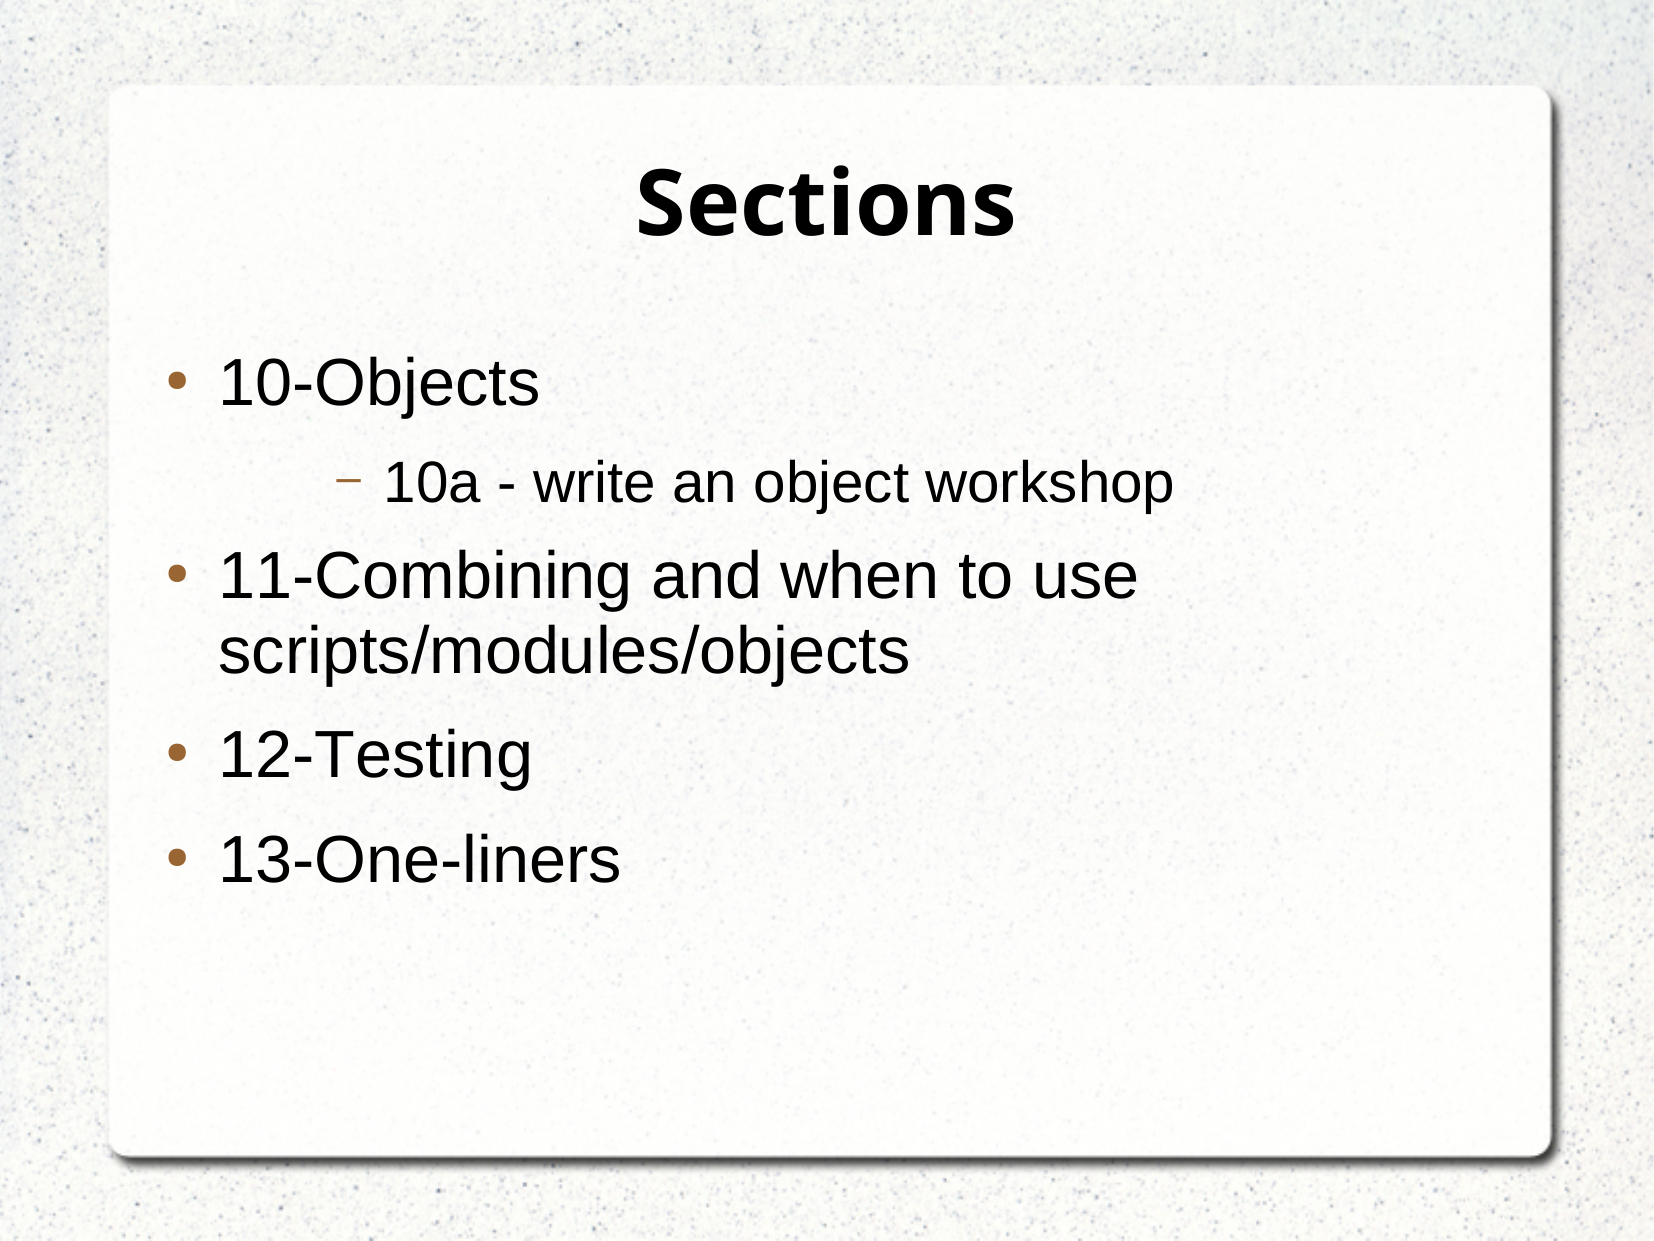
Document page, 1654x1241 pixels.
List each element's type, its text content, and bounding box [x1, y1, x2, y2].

picture [0, 0, 1654, 1241]
title Sections [118, 96, 1536, 304]
list 10-Objects 10a - write an object workshop 11-Combining and when to use scripts/modules/objects 12-Testing 13-One-liners [147, 345, 1506, 981]
